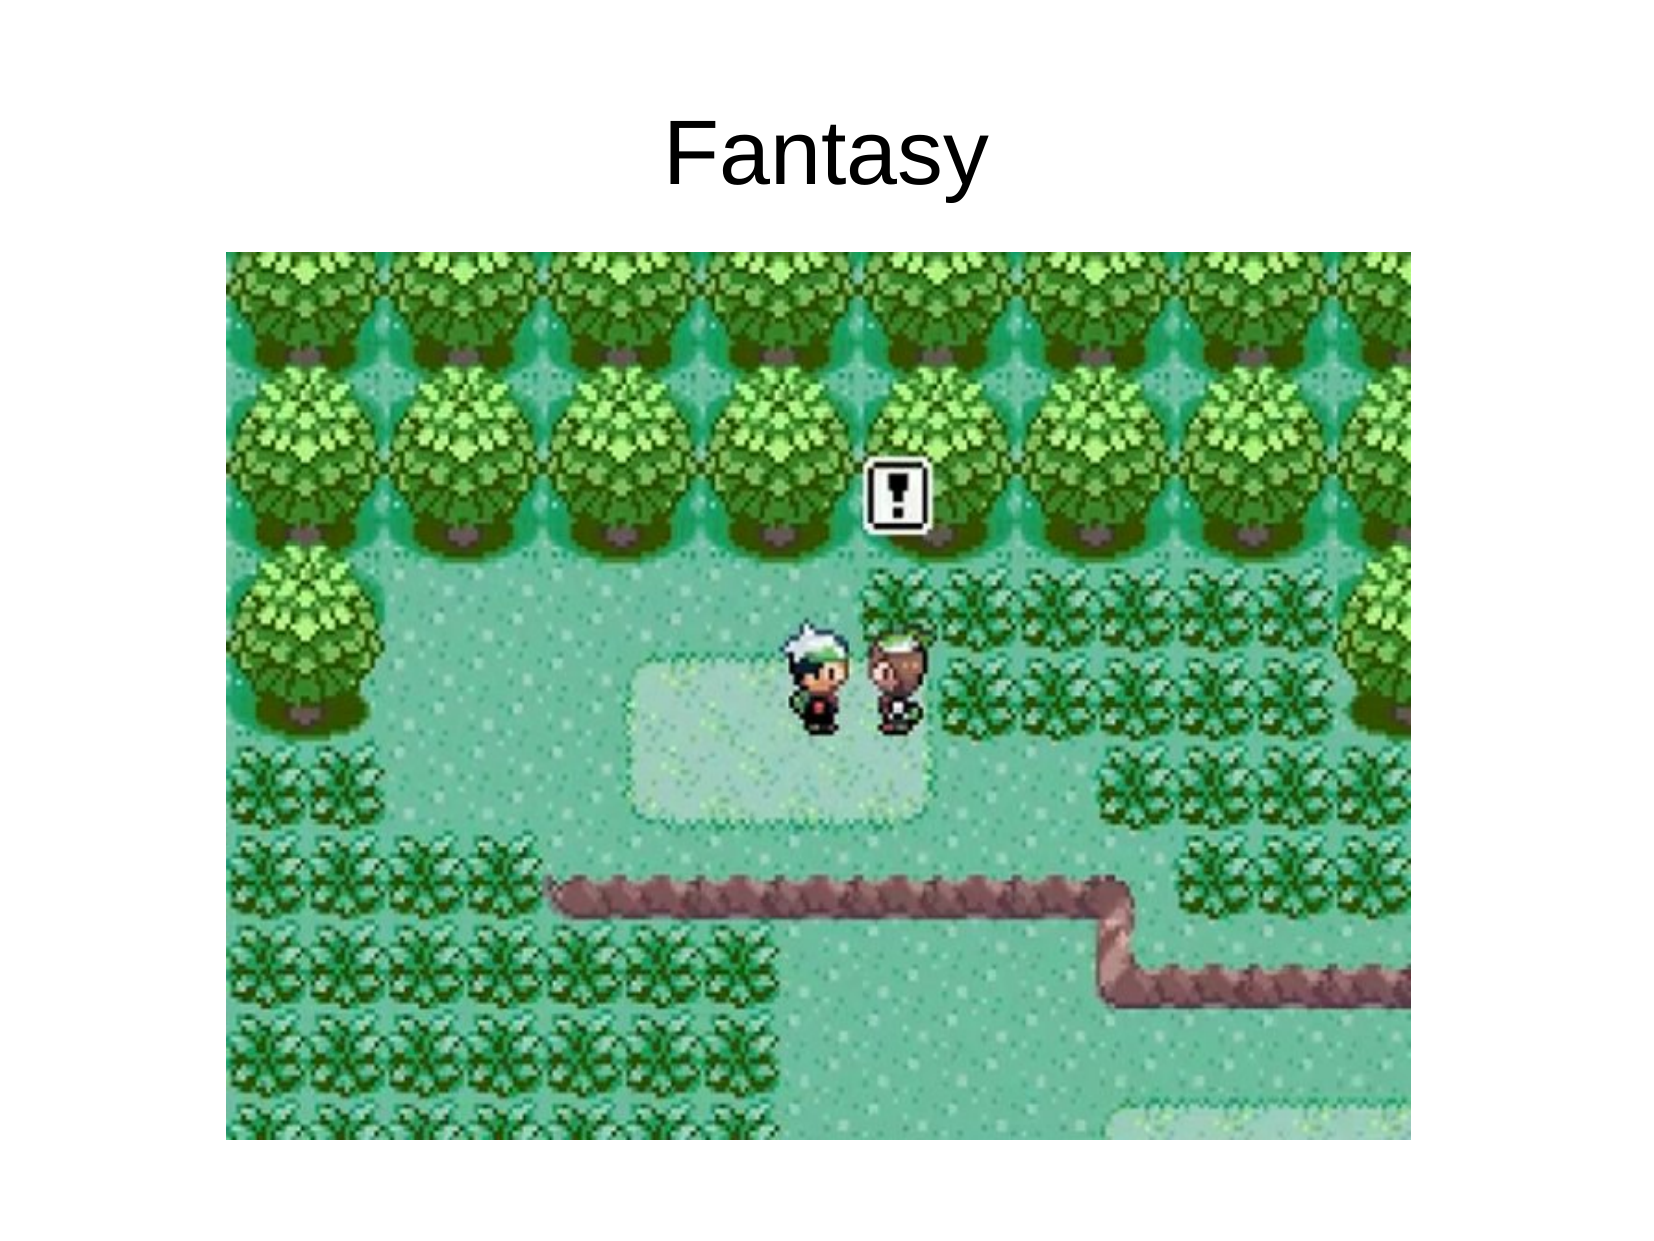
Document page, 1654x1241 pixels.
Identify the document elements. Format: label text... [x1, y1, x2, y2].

picture [226, 252, 1411, 1141]
title Fantasy [82, 49, 1571, 257]
